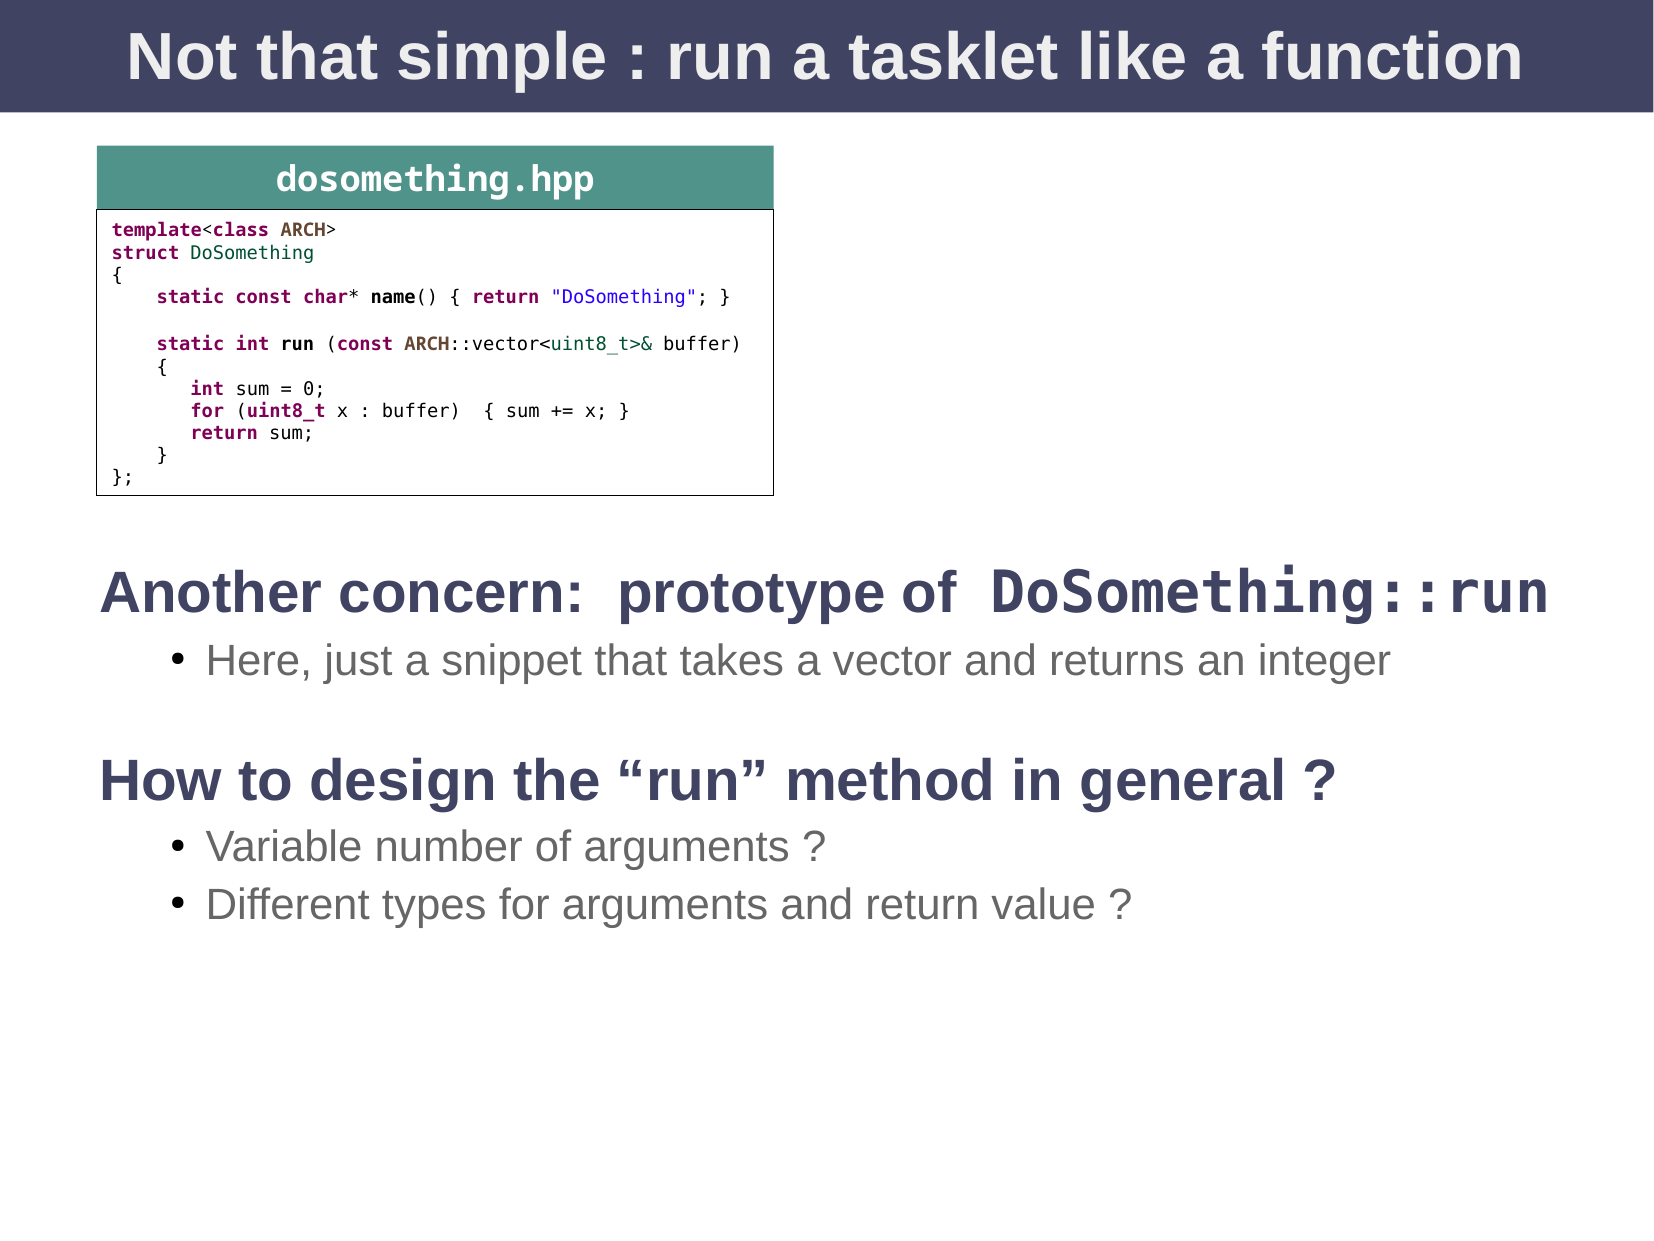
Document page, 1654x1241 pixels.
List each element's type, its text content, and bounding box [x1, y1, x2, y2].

text_box Not that simple : run a tasklet like a function [0, 0, 1654, 113]
text_box template<class ARCH> struct DoSomething { static const char* name() { return "DoSomething"; } static int run (const ARCH::vector<uint8_t>& buffer) { int sum = 0; for (uint8_t x : buffer) { sum += x; } return sum; } }; [96, 209, 774, 496]
text_box Another concern: prototype of DoSomething::run Here, just a snippet that takes a vector and returns an integer How to design the “run” method in general ? Variable number of arguments ? Different types for arguments and return value ? [84, 551, 1613, 1183]
text_box dosomething.hpp [96, 145, 774, 209]
